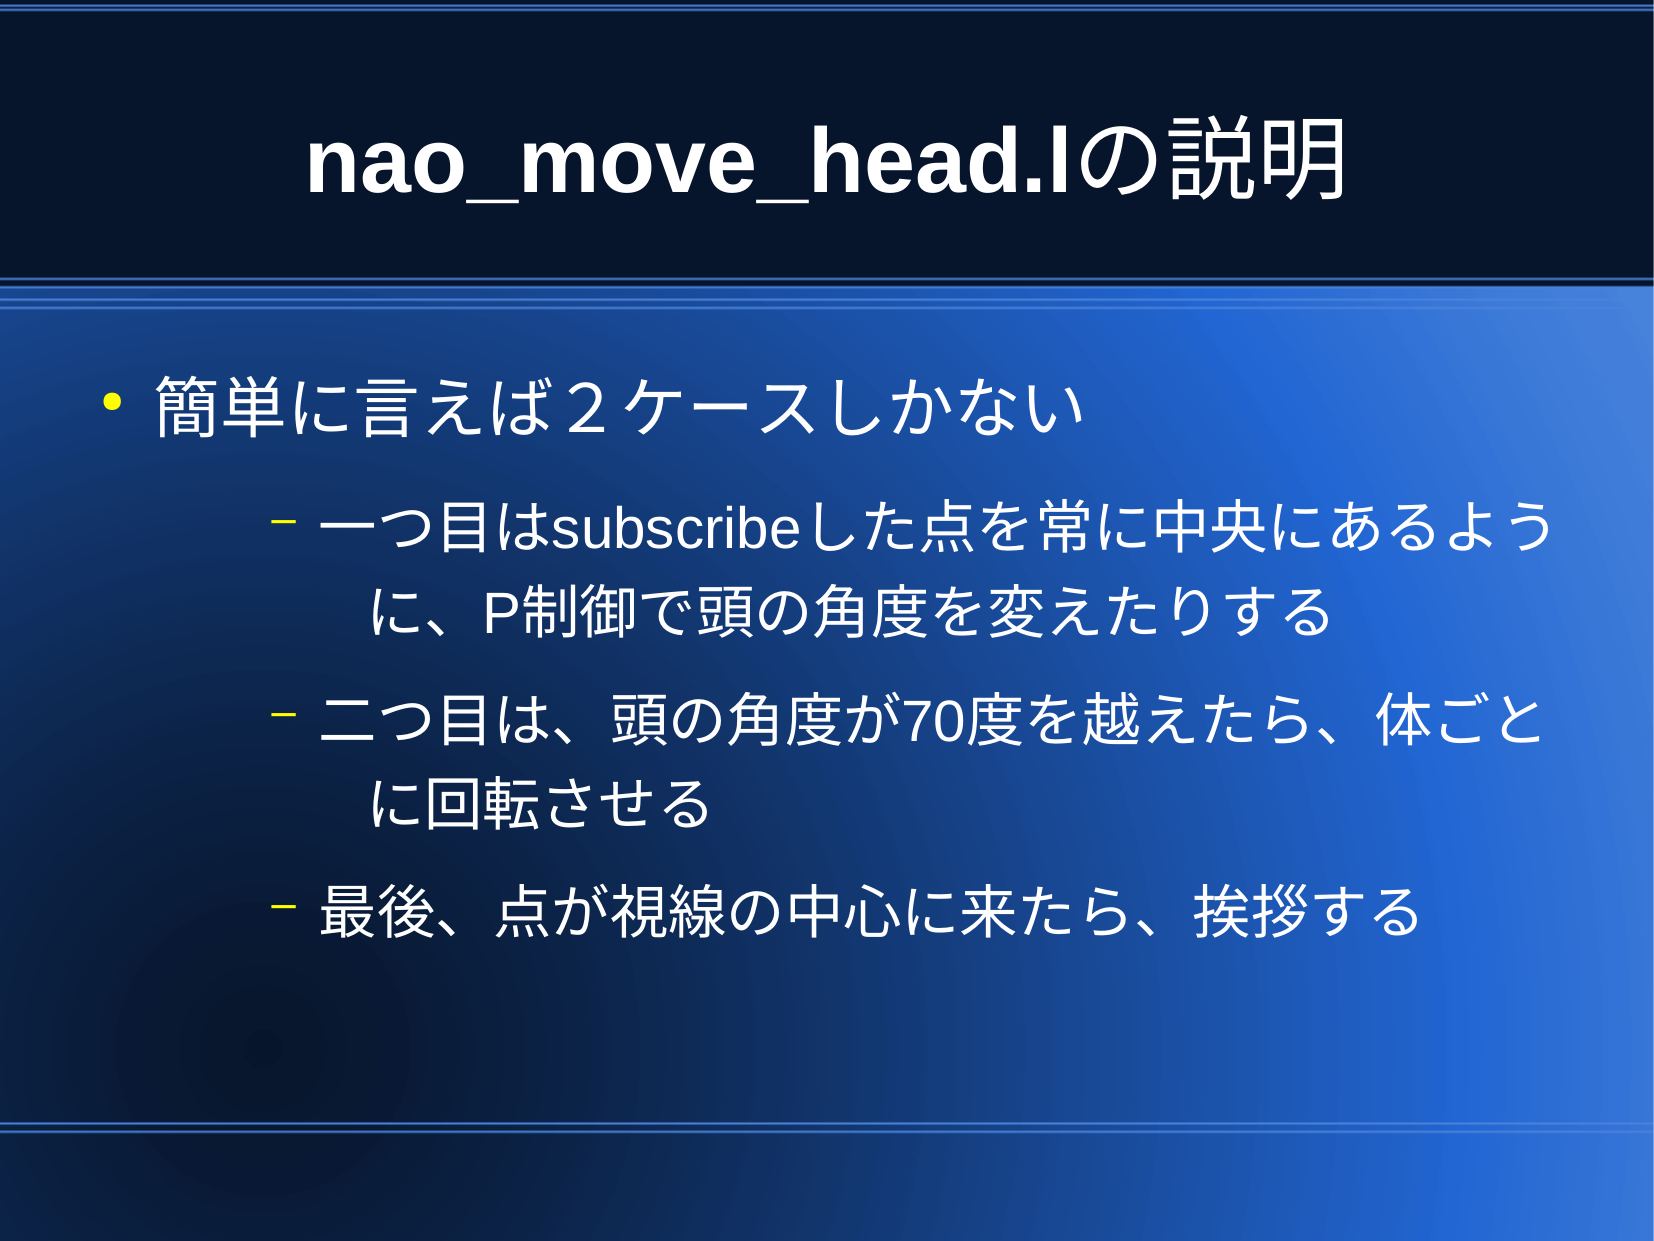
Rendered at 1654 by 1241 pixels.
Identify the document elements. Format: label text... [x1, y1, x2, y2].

list 簡単に言えば２ケースしかない 一つ目はsubscribeした点を常に中央にあるように、P制御で頭の角度を変えたりする 二つ目は、頭の角度が70度を越えたら、体ごとに回転させる 最後、点が視線の中心に来たら、挨拶する [82, 355, 1571, 1075]
title nao_move_head.lの説明 [82, 49, 1571, 257]
picture [0, 0, 1654, 1241]
